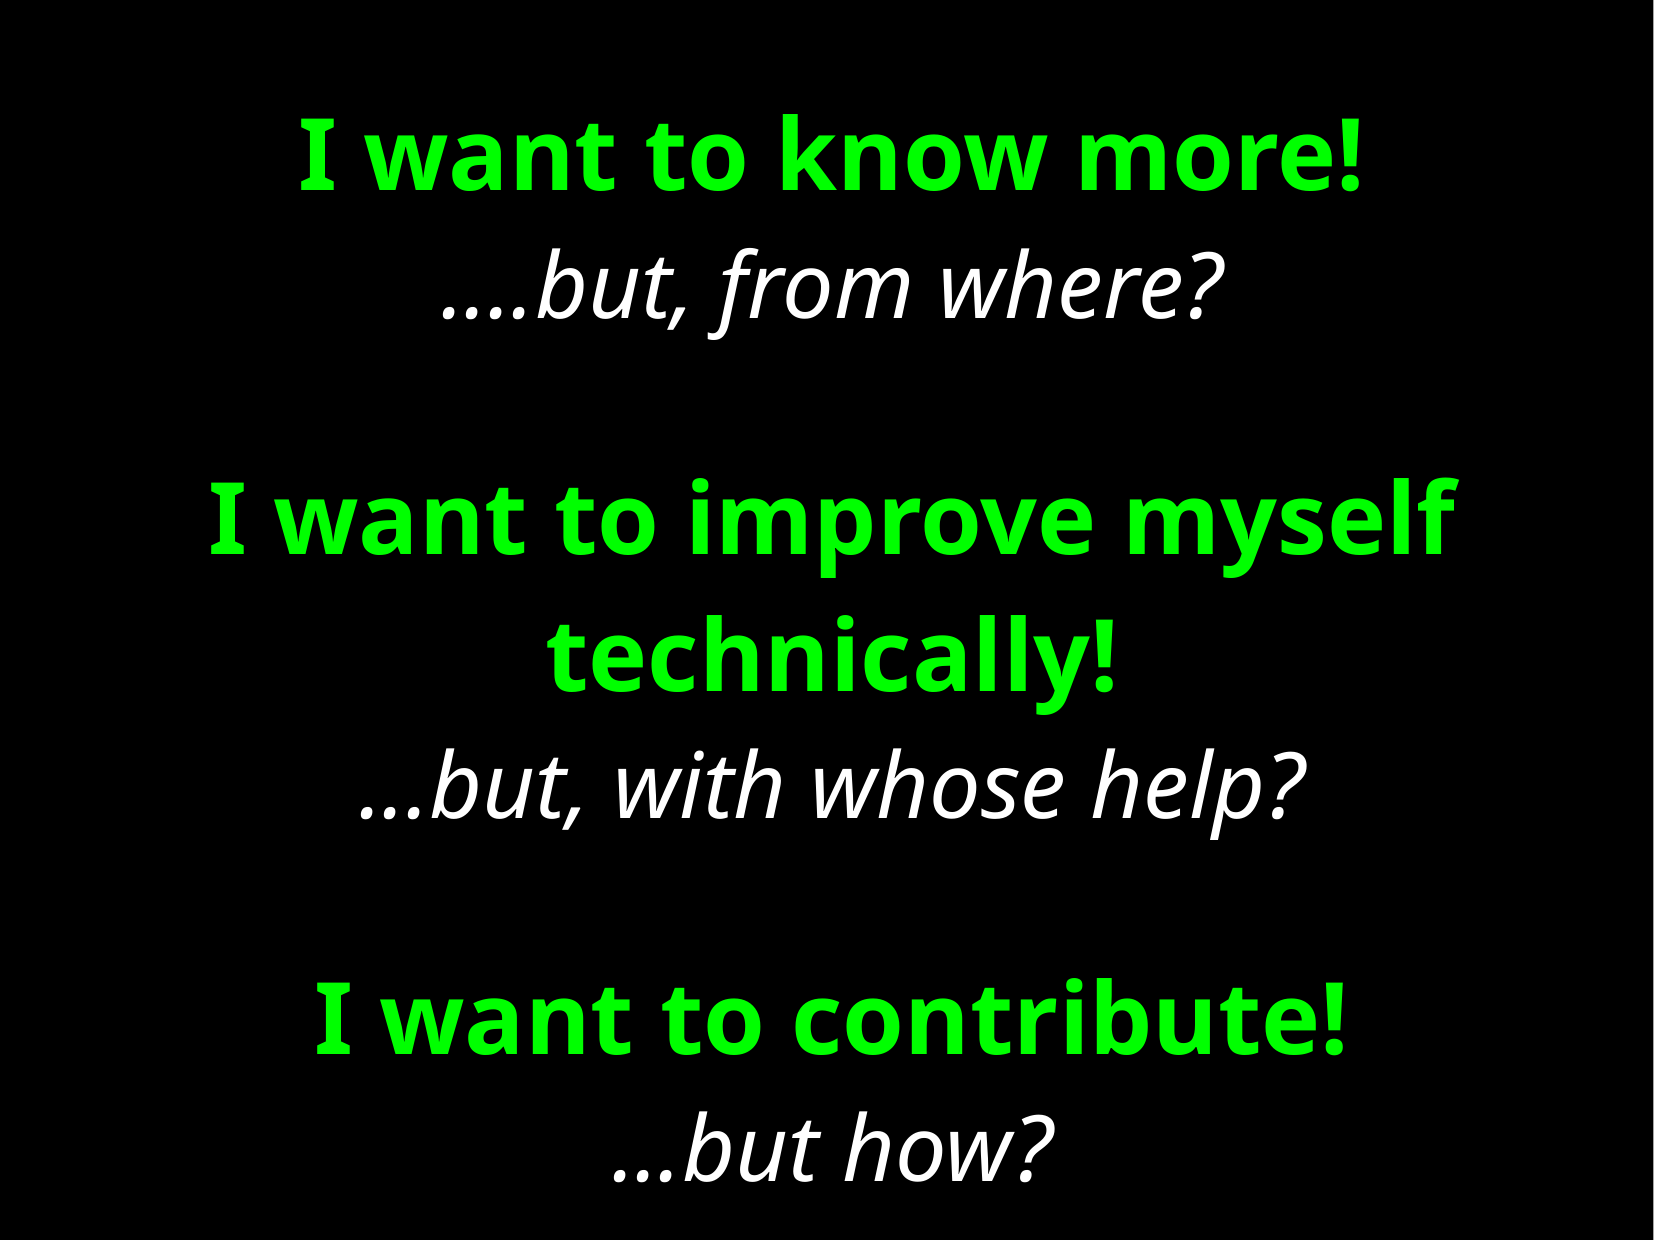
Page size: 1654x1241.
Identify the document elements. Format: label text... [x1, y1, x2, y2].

title I want to know more! ....but, from where? I want to improve myself technically! ...but, with whose help? I want to contribute! ...but how? [88, 129, 1577, 1164]
